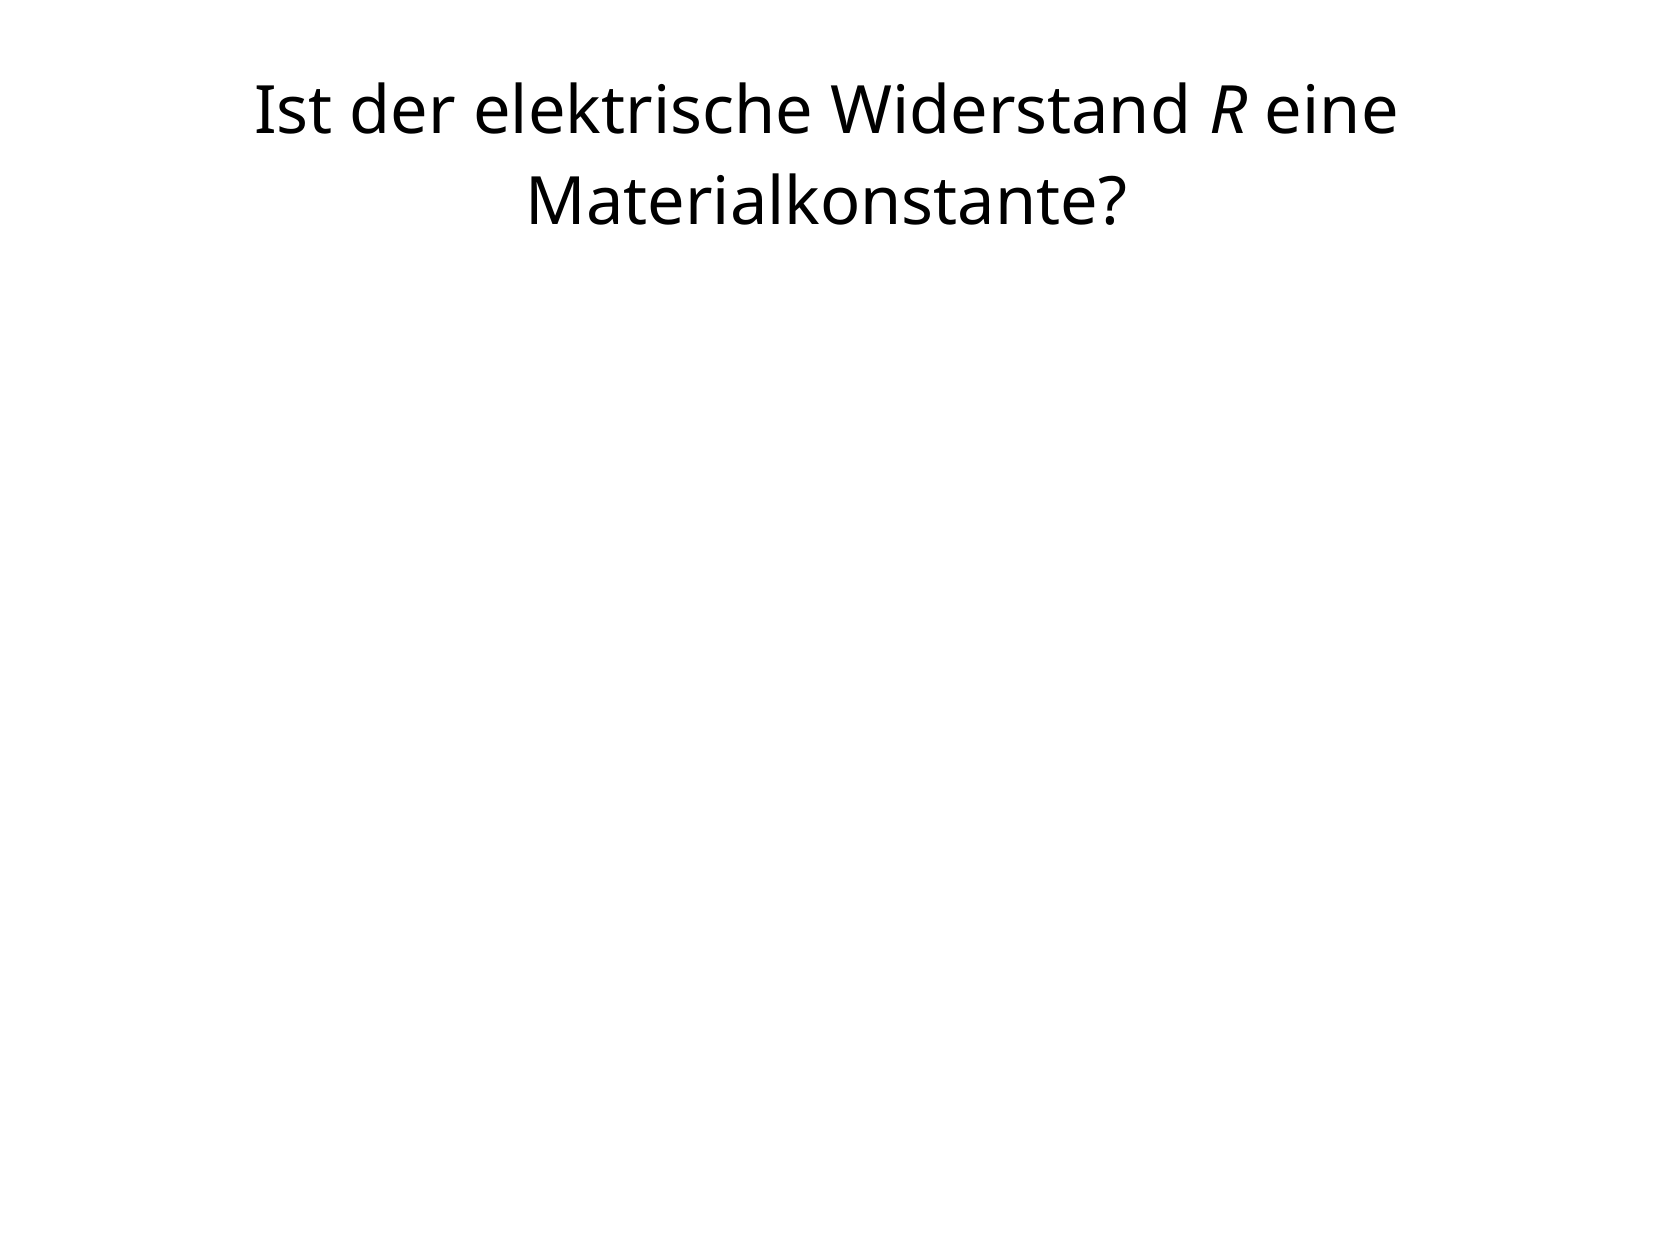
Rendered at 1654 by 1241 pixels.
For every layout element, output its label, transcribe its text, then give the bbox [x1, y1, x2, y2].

title Ist der elektrische Widerstand R eine Materialkonstante? [82, 49, 1571, 257]
